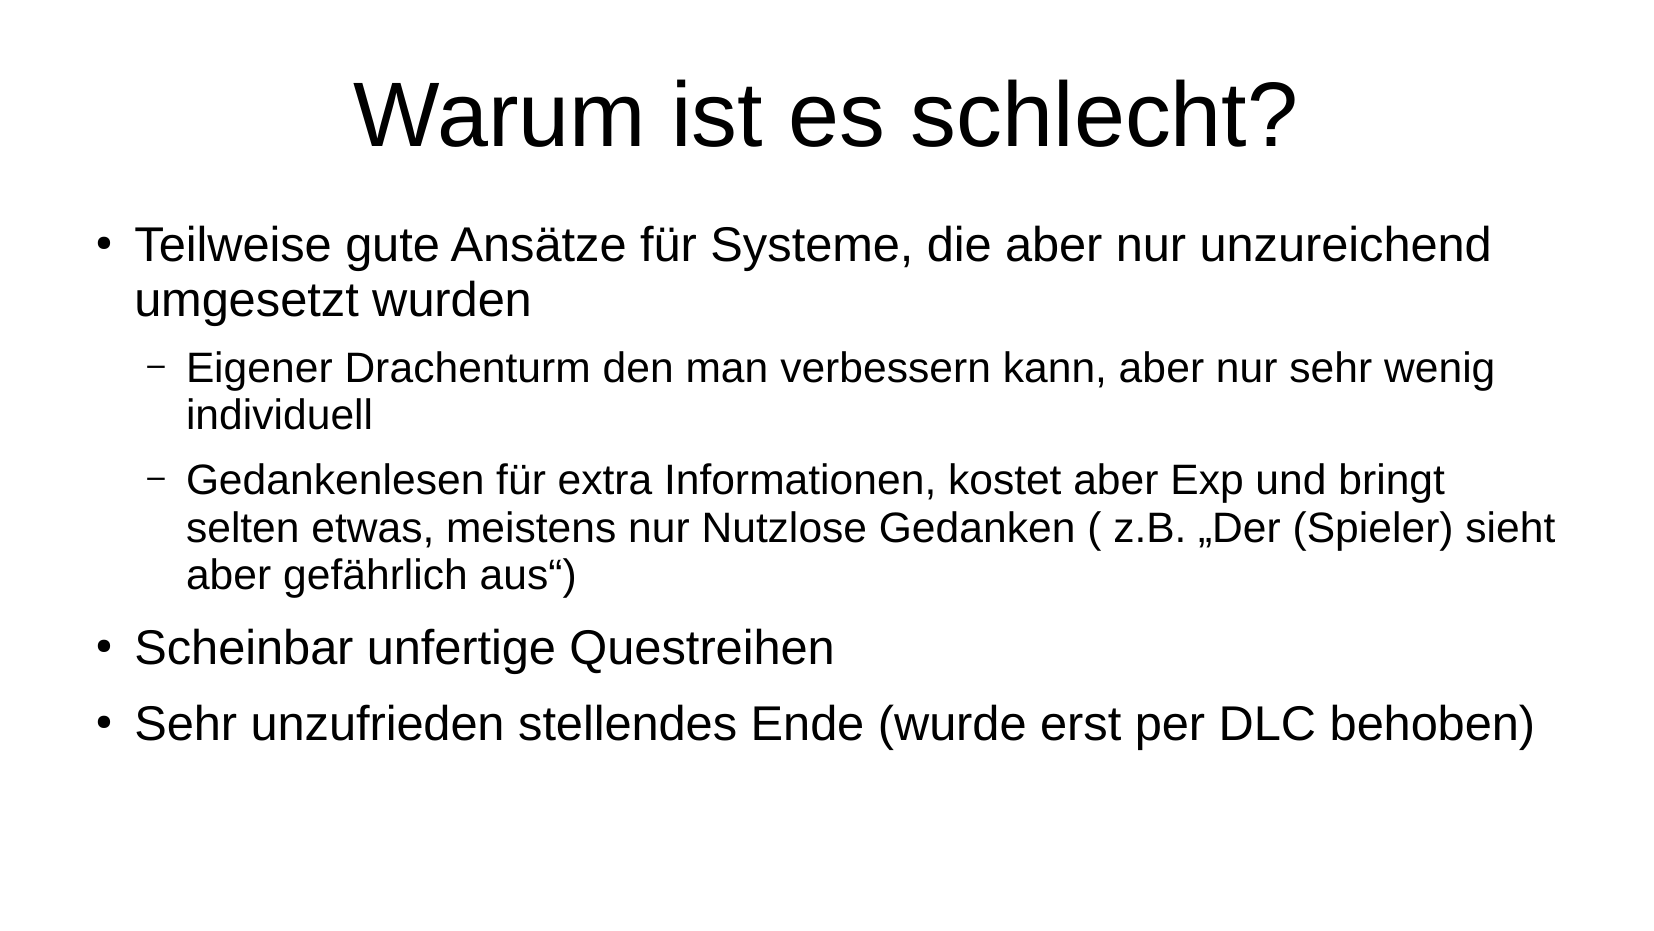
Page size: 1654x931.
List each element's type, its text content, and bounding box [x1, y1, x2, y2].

list Teilweise gute Ansätze für Systeme, die aber nur unzureichend umgesetzt wurden Eigener Drachenturm den man verbessern kann, aber nur sehr wenig individuell Gedankenlesen für extra Informationen, kostet aber Exp und bringt selten etwas, meistens nur Nutzlose Gedanken ( z.B. „Der (Spieler) sieht aber gefährlich aus“) Scheinbar unfertige Questreihen Sehr unzufrieden stellendes Ende (wurde erst per DLC behoben) [82, 217, 1571, 758]
title Warum ist es schlecht? [82, 37, 1571, 193]
